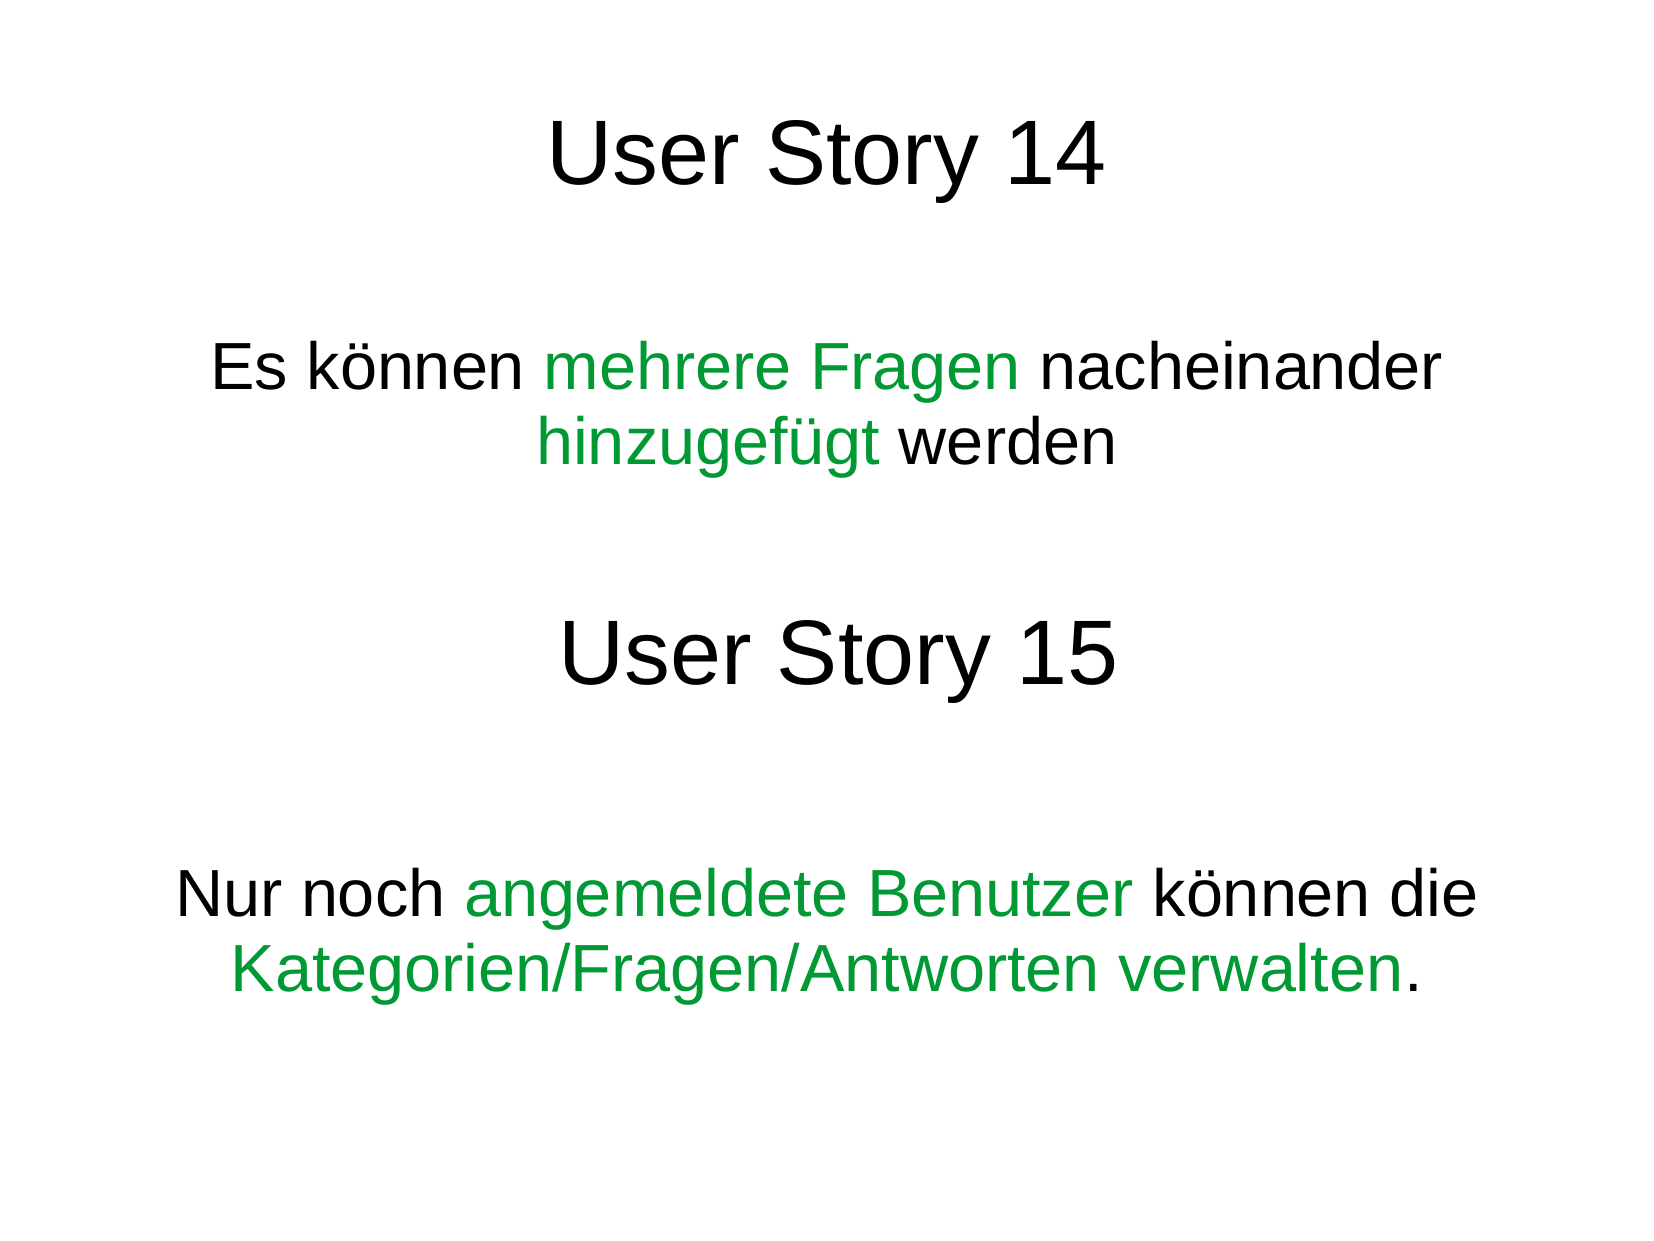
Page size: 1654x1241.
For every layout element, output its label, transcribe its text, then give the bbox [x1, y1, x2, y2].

title User Story 15 [94, 548, 1583, 756]
subtitle Es können mehrere Fragen nacheinander hinzugefügt werden [82, 236, 1571, 573]
title User Story 14 [82, 49, 1571, 236]
text_box Nur noch angemeldete Benutzer können die Kategorien/Fragen/Antworten verwalten. [82, 762, 1571, 1099]
